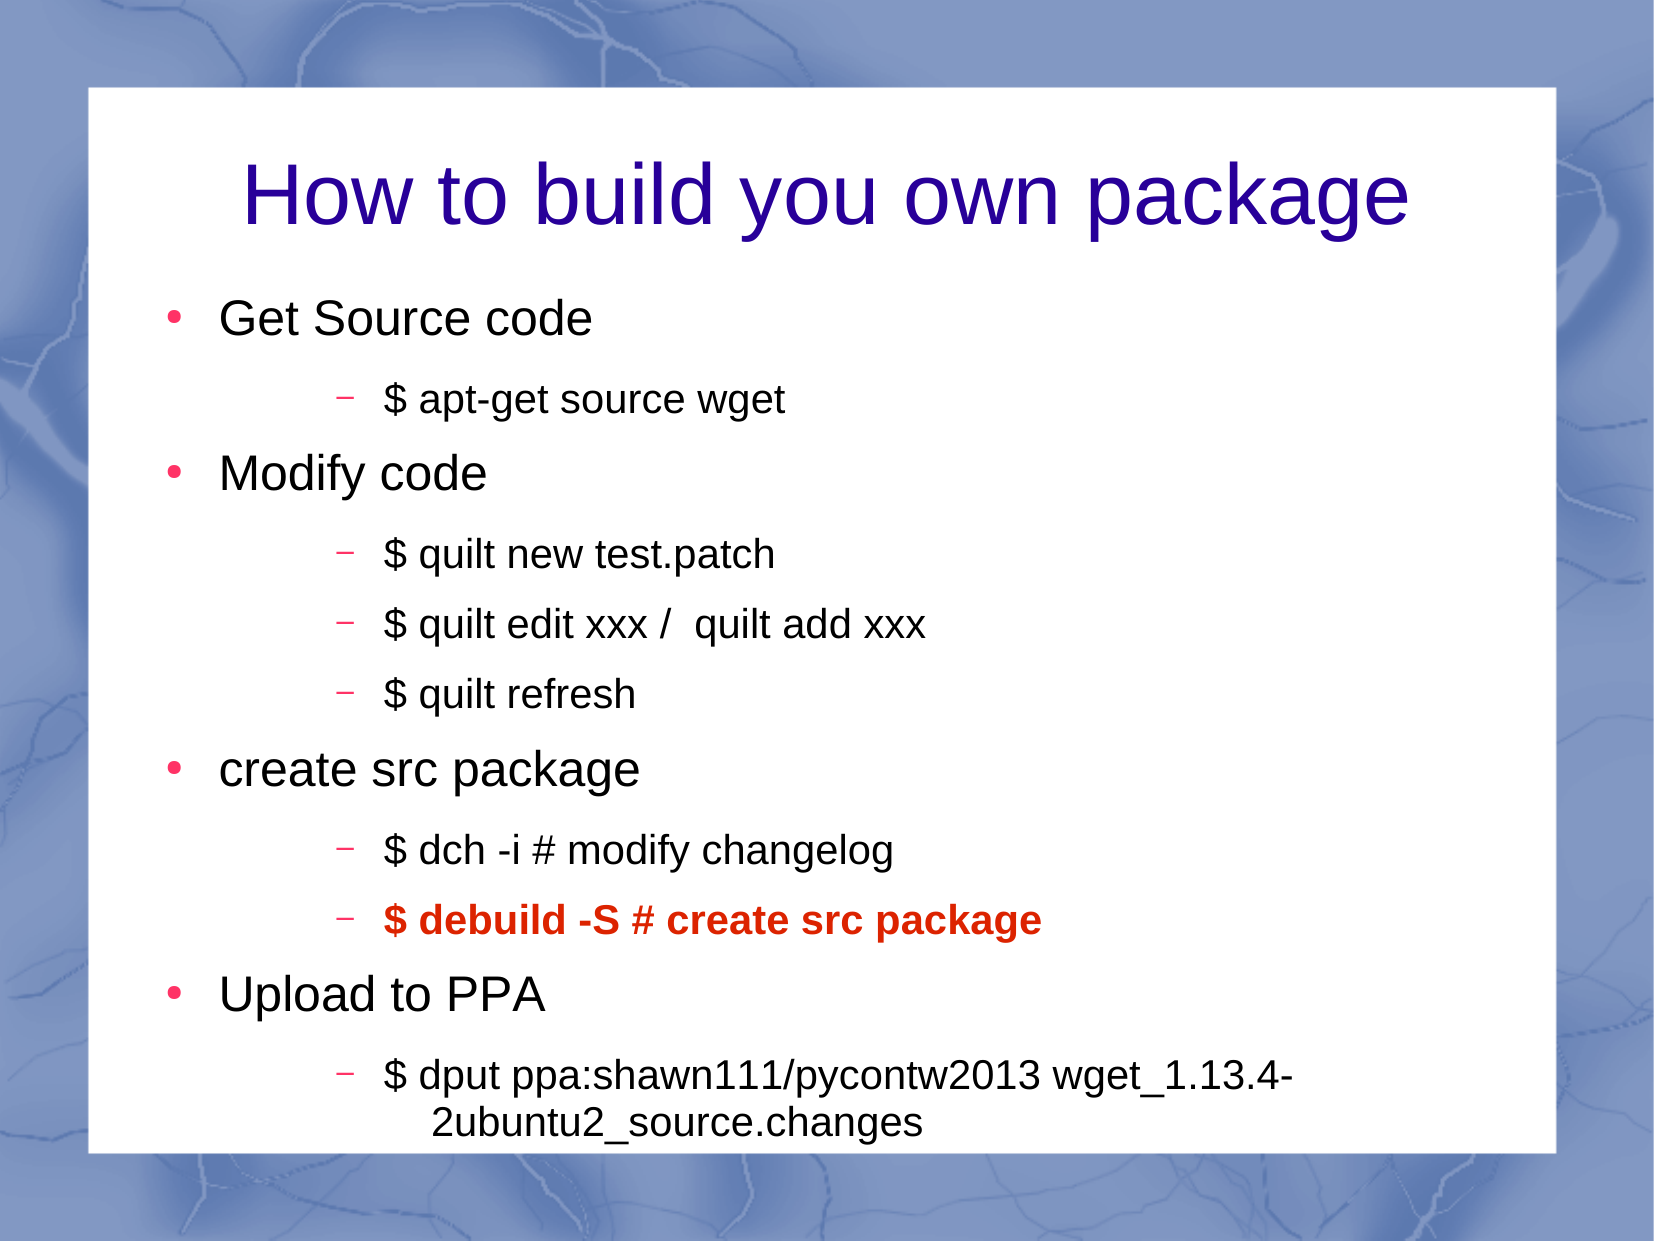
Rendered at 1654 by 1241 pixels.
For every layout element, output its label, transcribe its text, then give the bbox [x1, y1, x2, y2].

picture [0, 0, 1654, 1241]
title How to build you own package [118, 90, 1536, 298]
list Get Source code $ apt-get source wget Modify code $ quilt new test.patch $ quilt edit xxx / quilt add xxx $ quilt refresh create src package $ dch -i # modify changelog $ debuild -S # create src package Upload to PPA $ dput ppa:shawn111/pycontw2013 wget_1.13.4-2ubuntu2_source.changes [147, 290, 1506, 1145]
